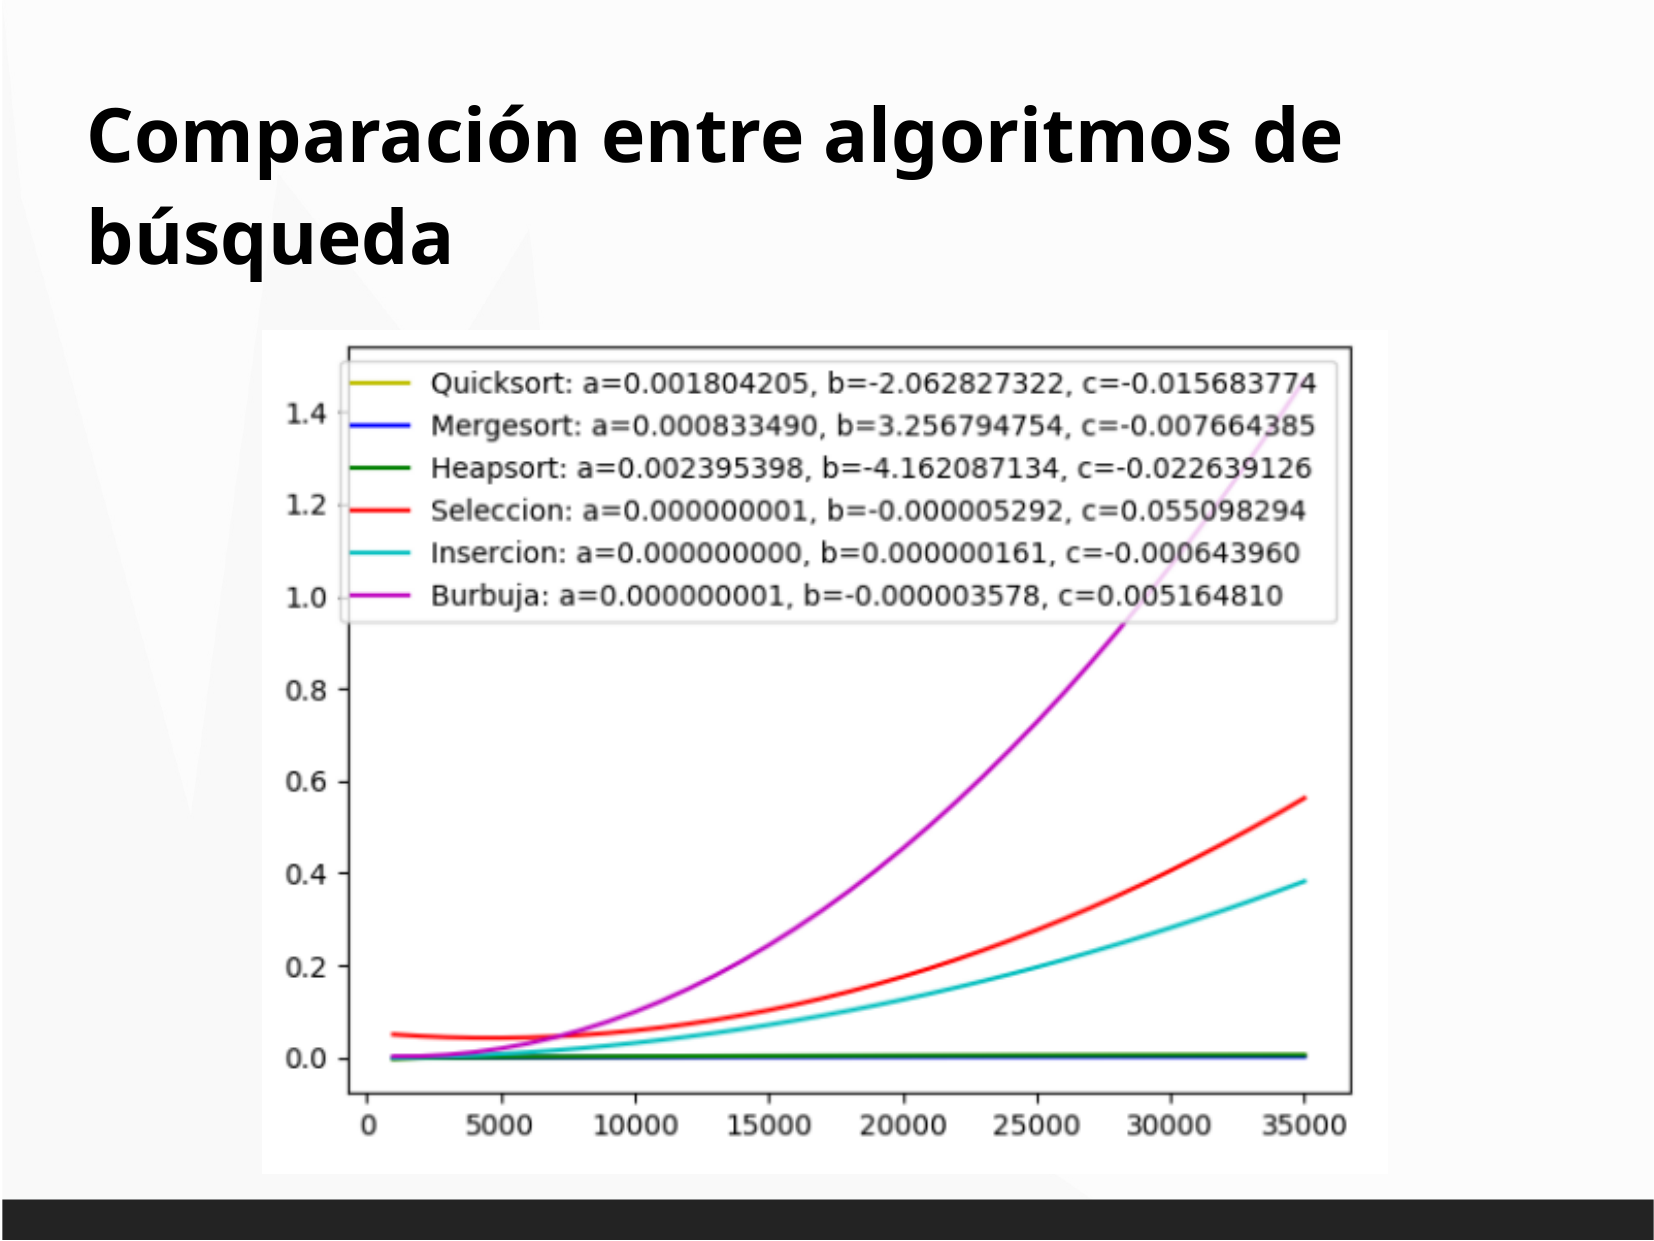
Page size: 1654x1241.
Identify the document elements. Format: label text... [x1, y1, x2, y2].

picture [2, 0, 1654, 1241]
title Comparación entre algoritmos de búsqueda [86, 37, 1576, 332]
